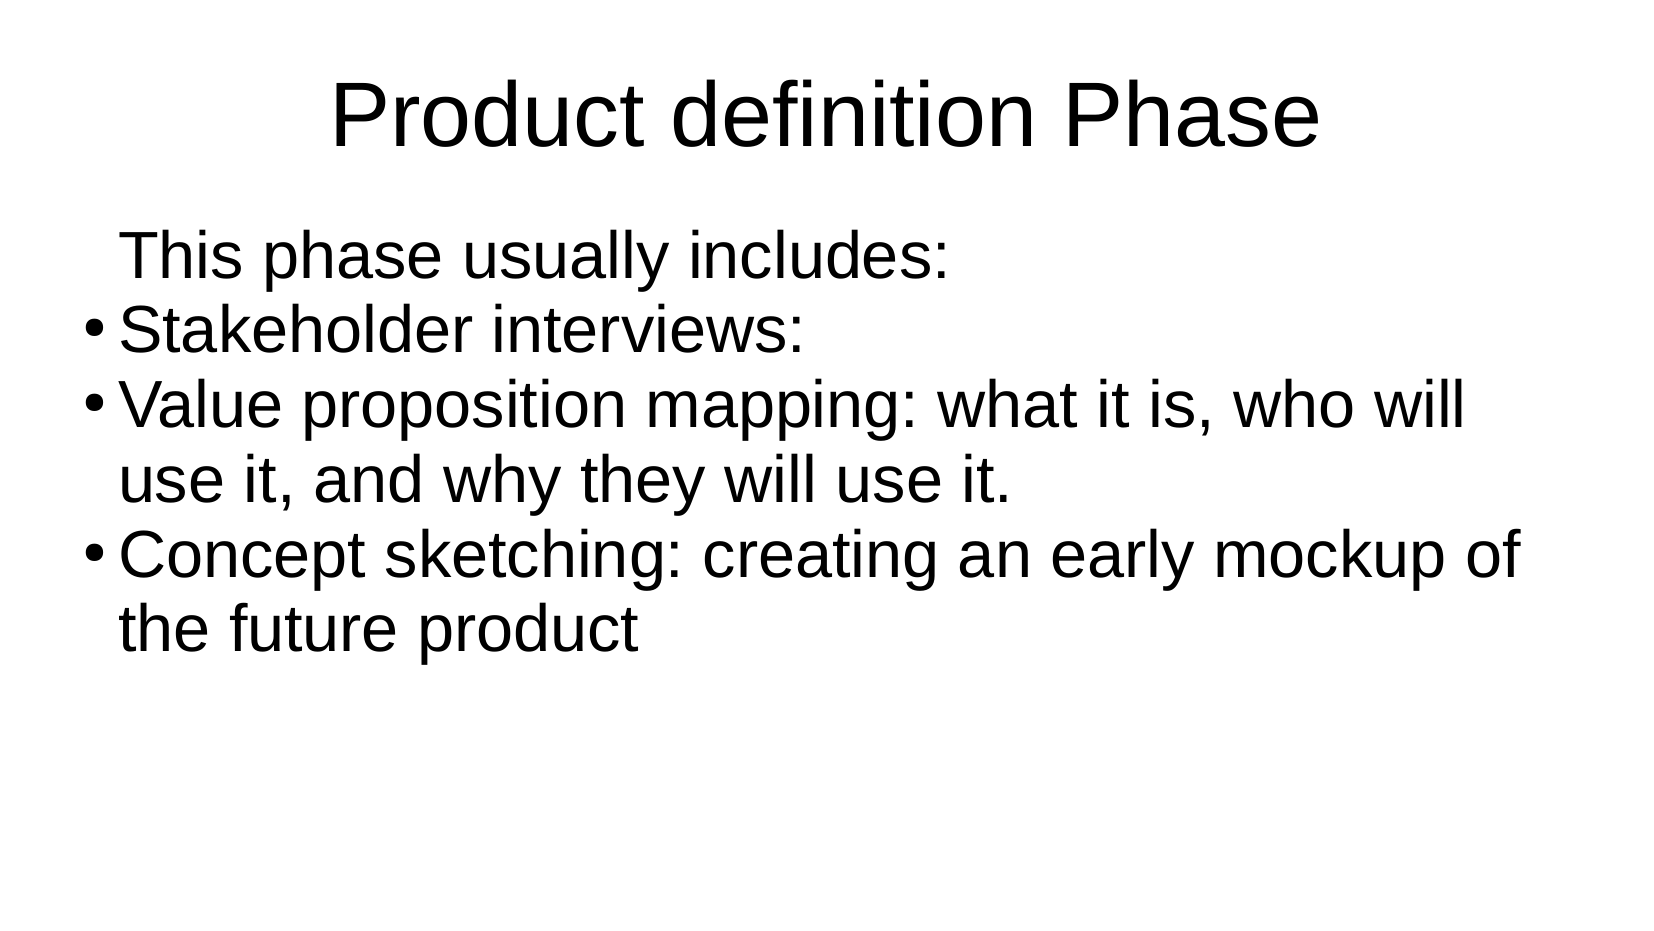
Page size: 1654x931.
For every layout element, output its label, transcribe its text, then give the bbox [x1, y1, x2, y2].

subtitle This phase usually includes: Stakeholder interviews: Value proposition mapping: what it is, who will use it, and why they will use it. Concept sketching: creating an early mockup of the future product [82, 217, 1571, 758]
title Product definition Phase [82, 37, 1571, 193]
